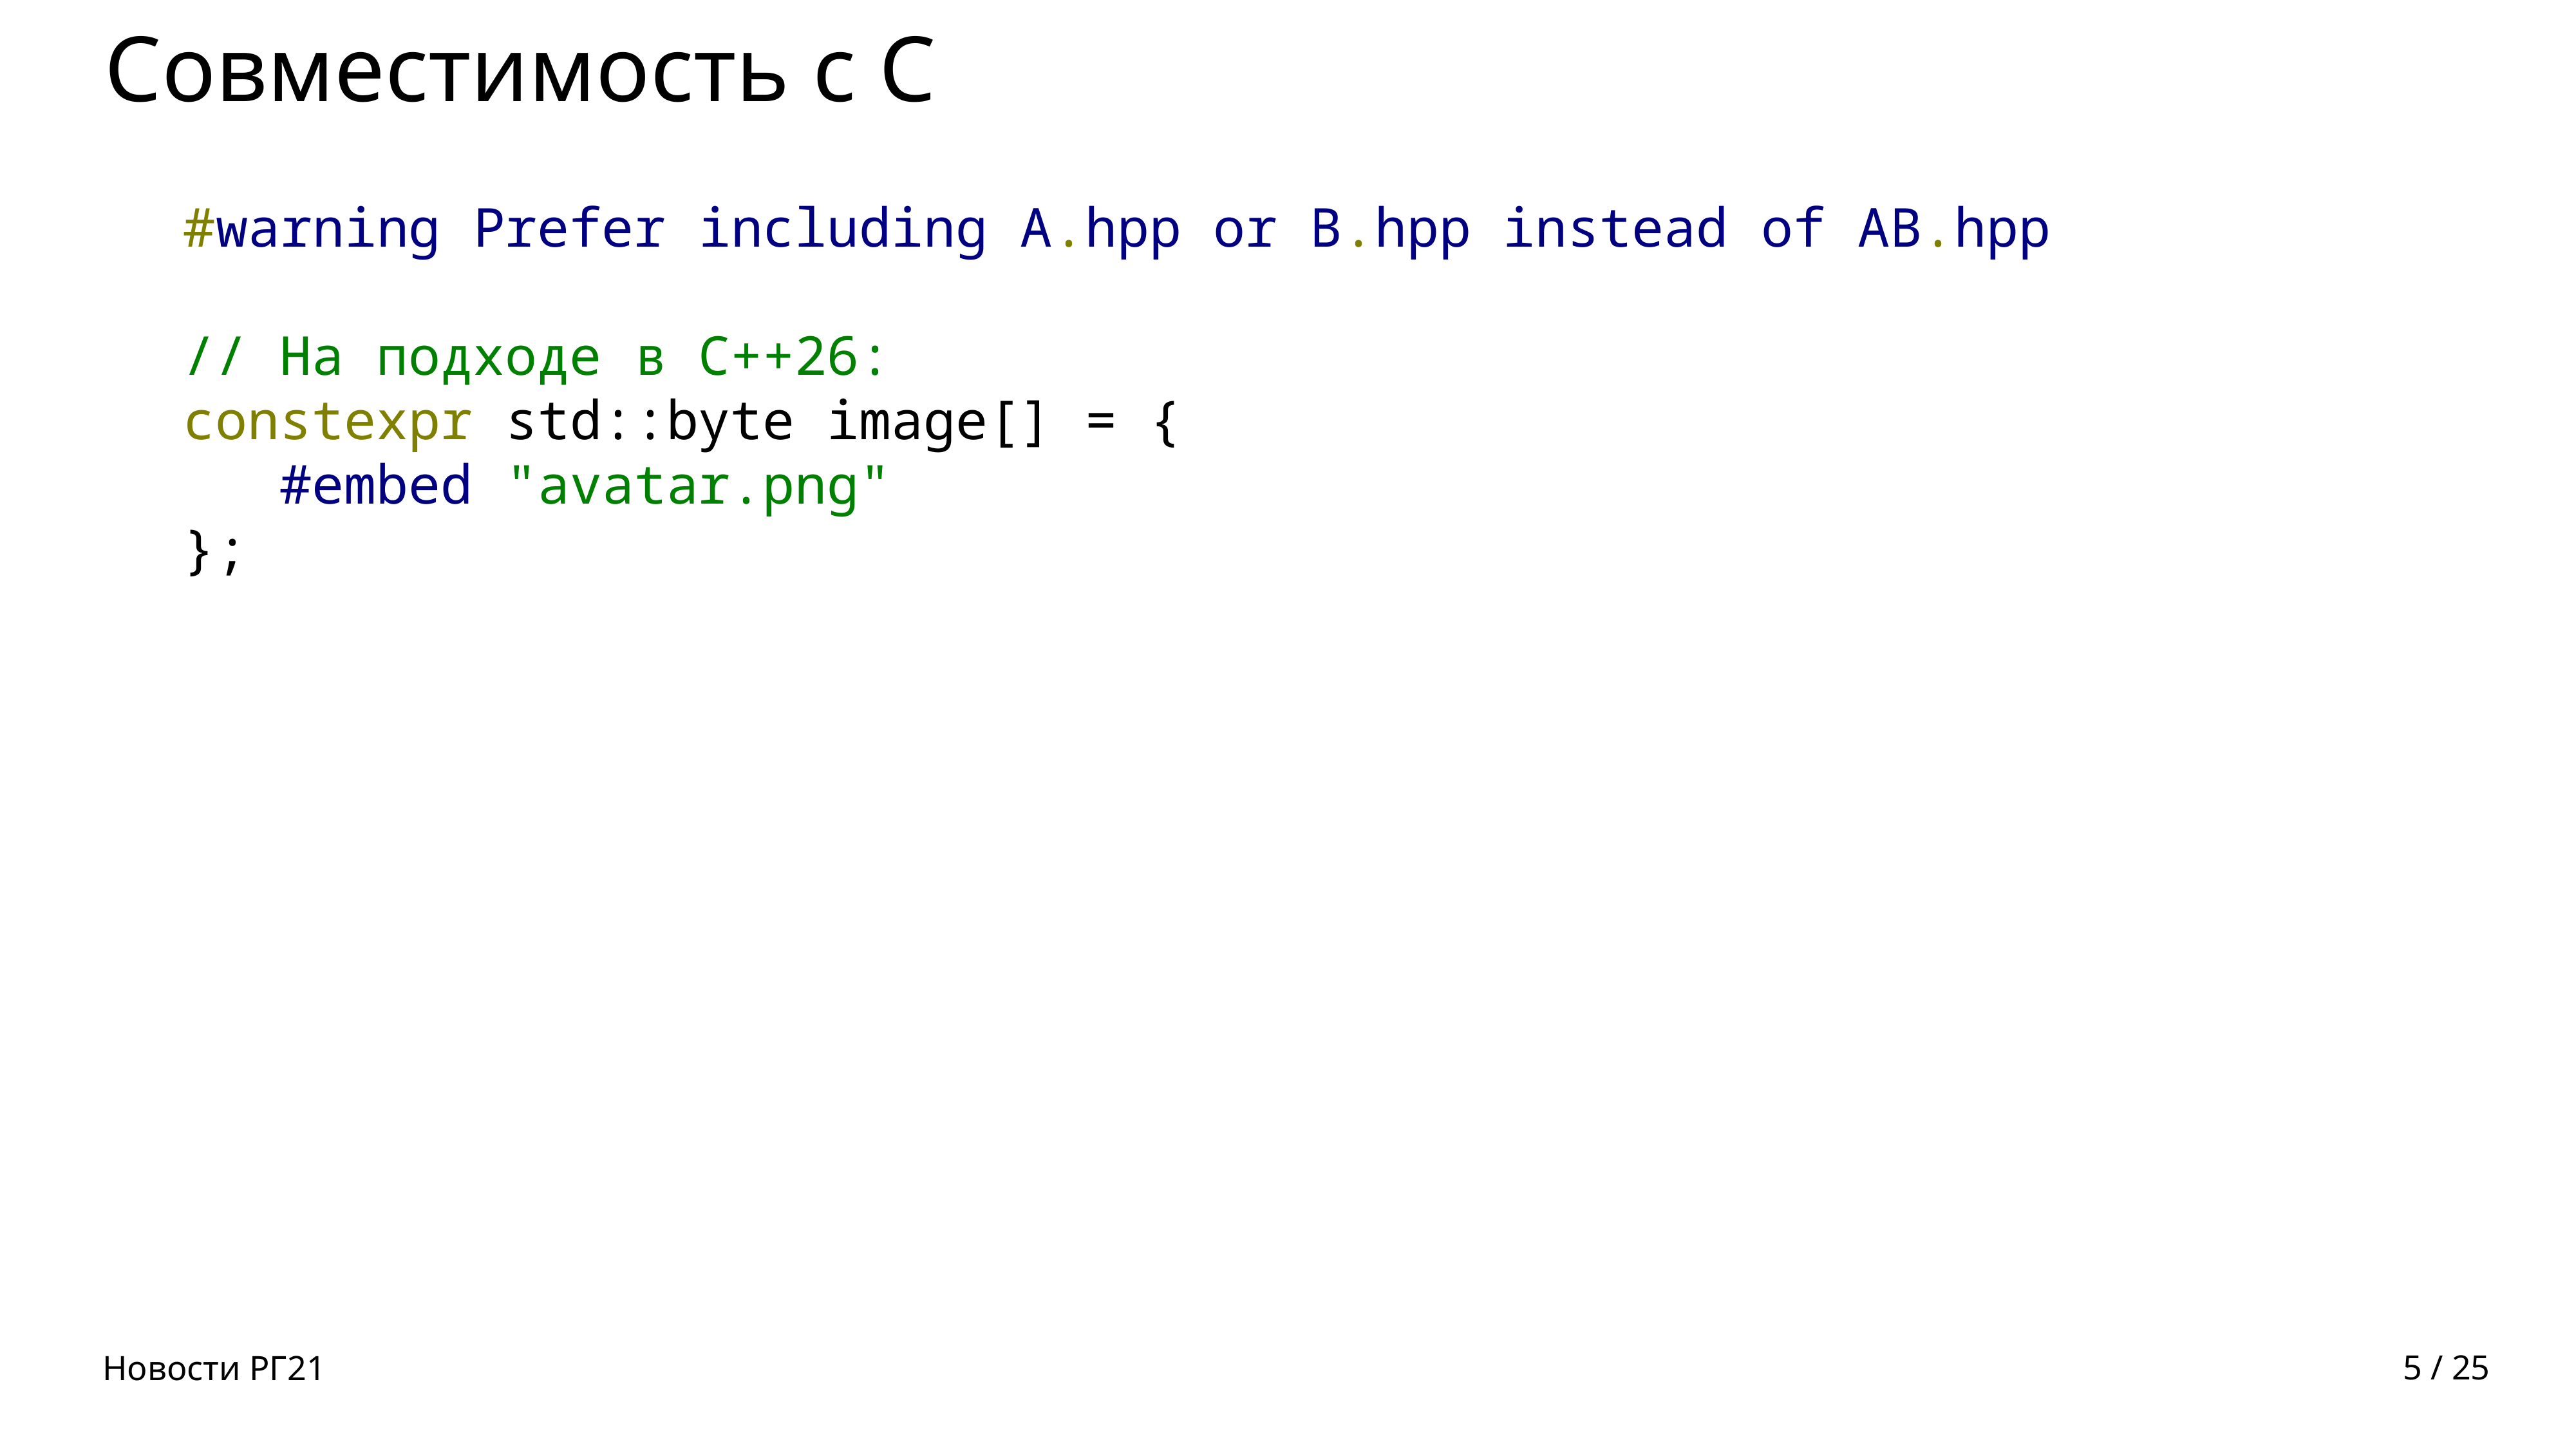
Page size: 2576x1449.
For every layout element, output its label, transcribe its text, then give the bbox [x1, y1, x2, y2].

list Новости РГ21 [93, 1338, 1190, 1393]
list <number> / 25 [1403, 1338, 2500, 1393]
title Совместимость с C [95, 19, 2576, 155]
text_box #warning Prefer including A.hpp or B.hpp instead of AB.hpp // На подходе в C++26: constexpr std::byte image[] = { #embed "avatar.png" }; [174, 188, 2410, 1259]
